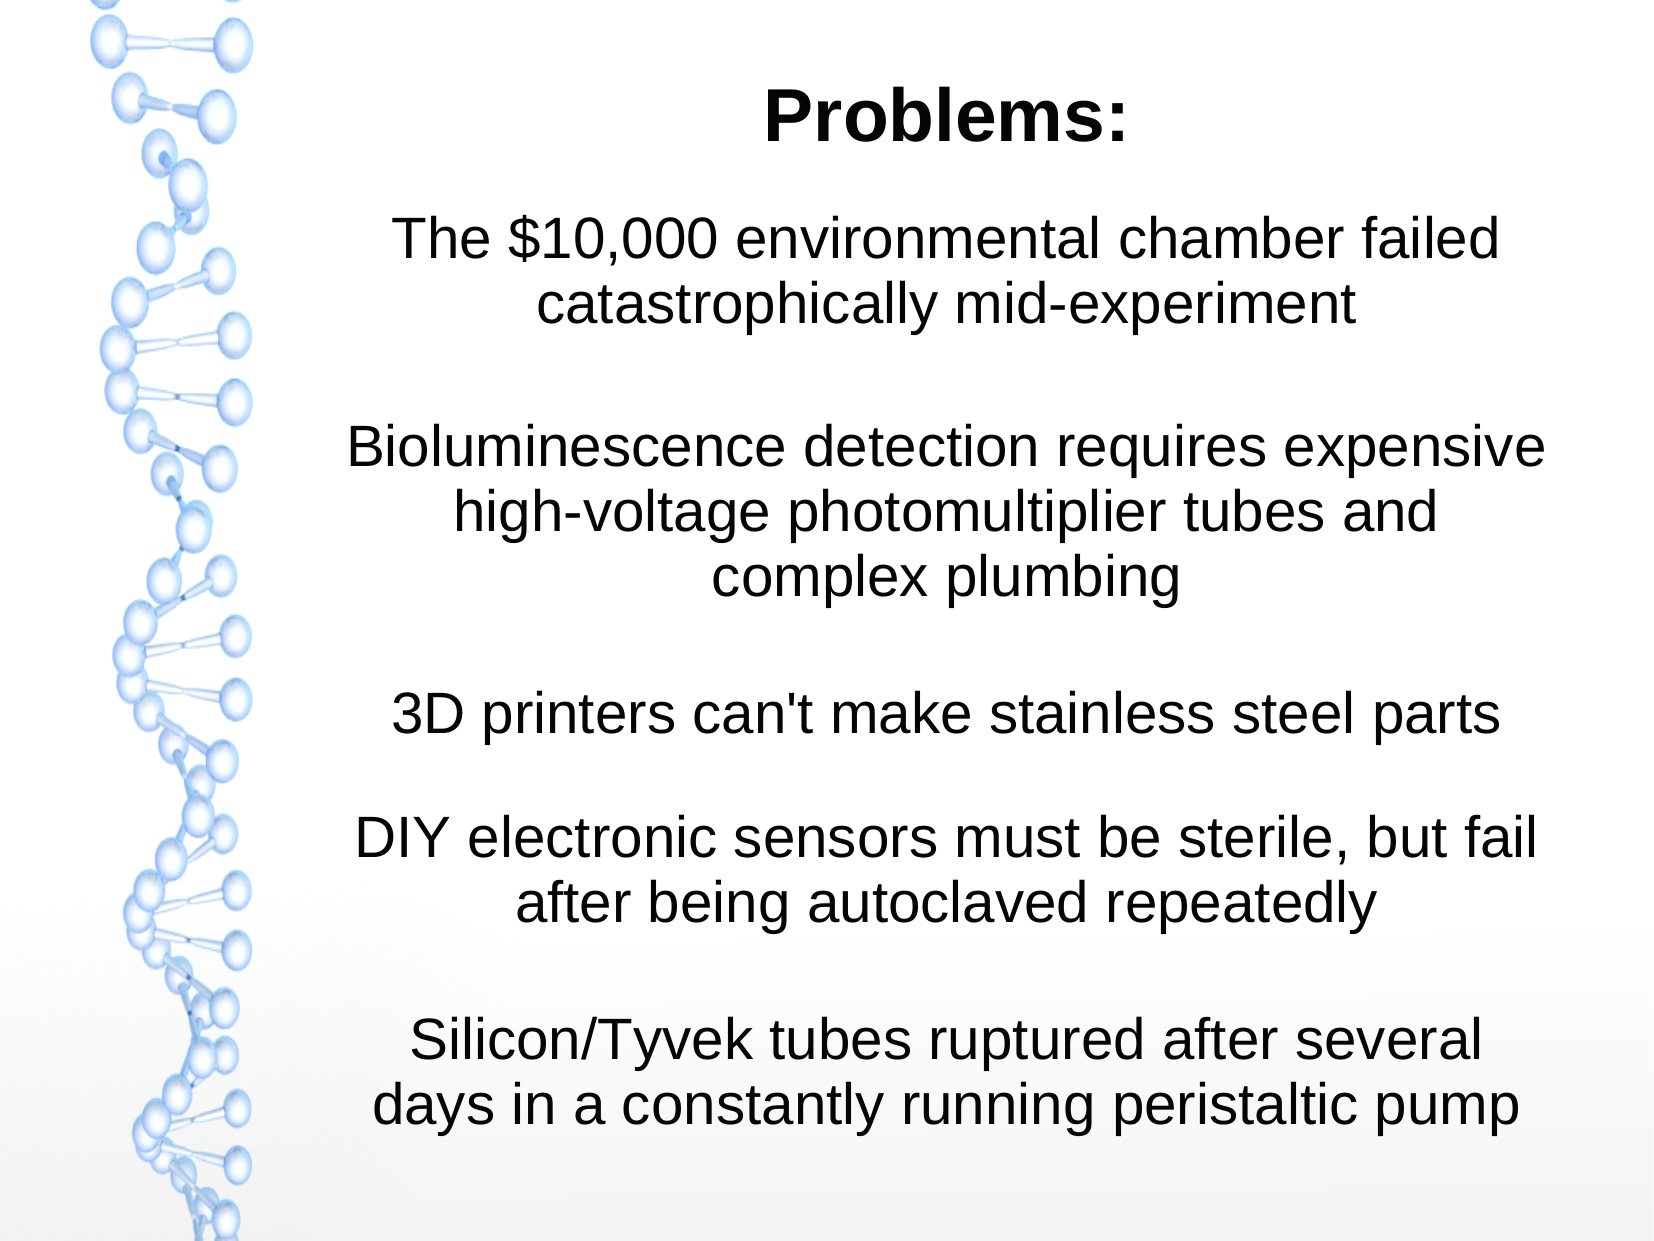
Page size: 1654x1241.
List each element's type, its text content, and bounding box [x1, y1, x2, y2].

text_box Problems: The $10,000 environmental chamber failed catastrophically mid-experiment Bioluminescence detection requires expensive high-voltage photomultiplier tubes and complex plumbing 3D printers can't make stainless steel parts DIY electronic sensors must be sterile, but fail after being autoclaved repeatedly Silicon/Tyvek tubes ruptured after several days in a constantly running peristaltic pump [345, 59, 1550, 1153]
picture [0, 0, 1654, 1241]
